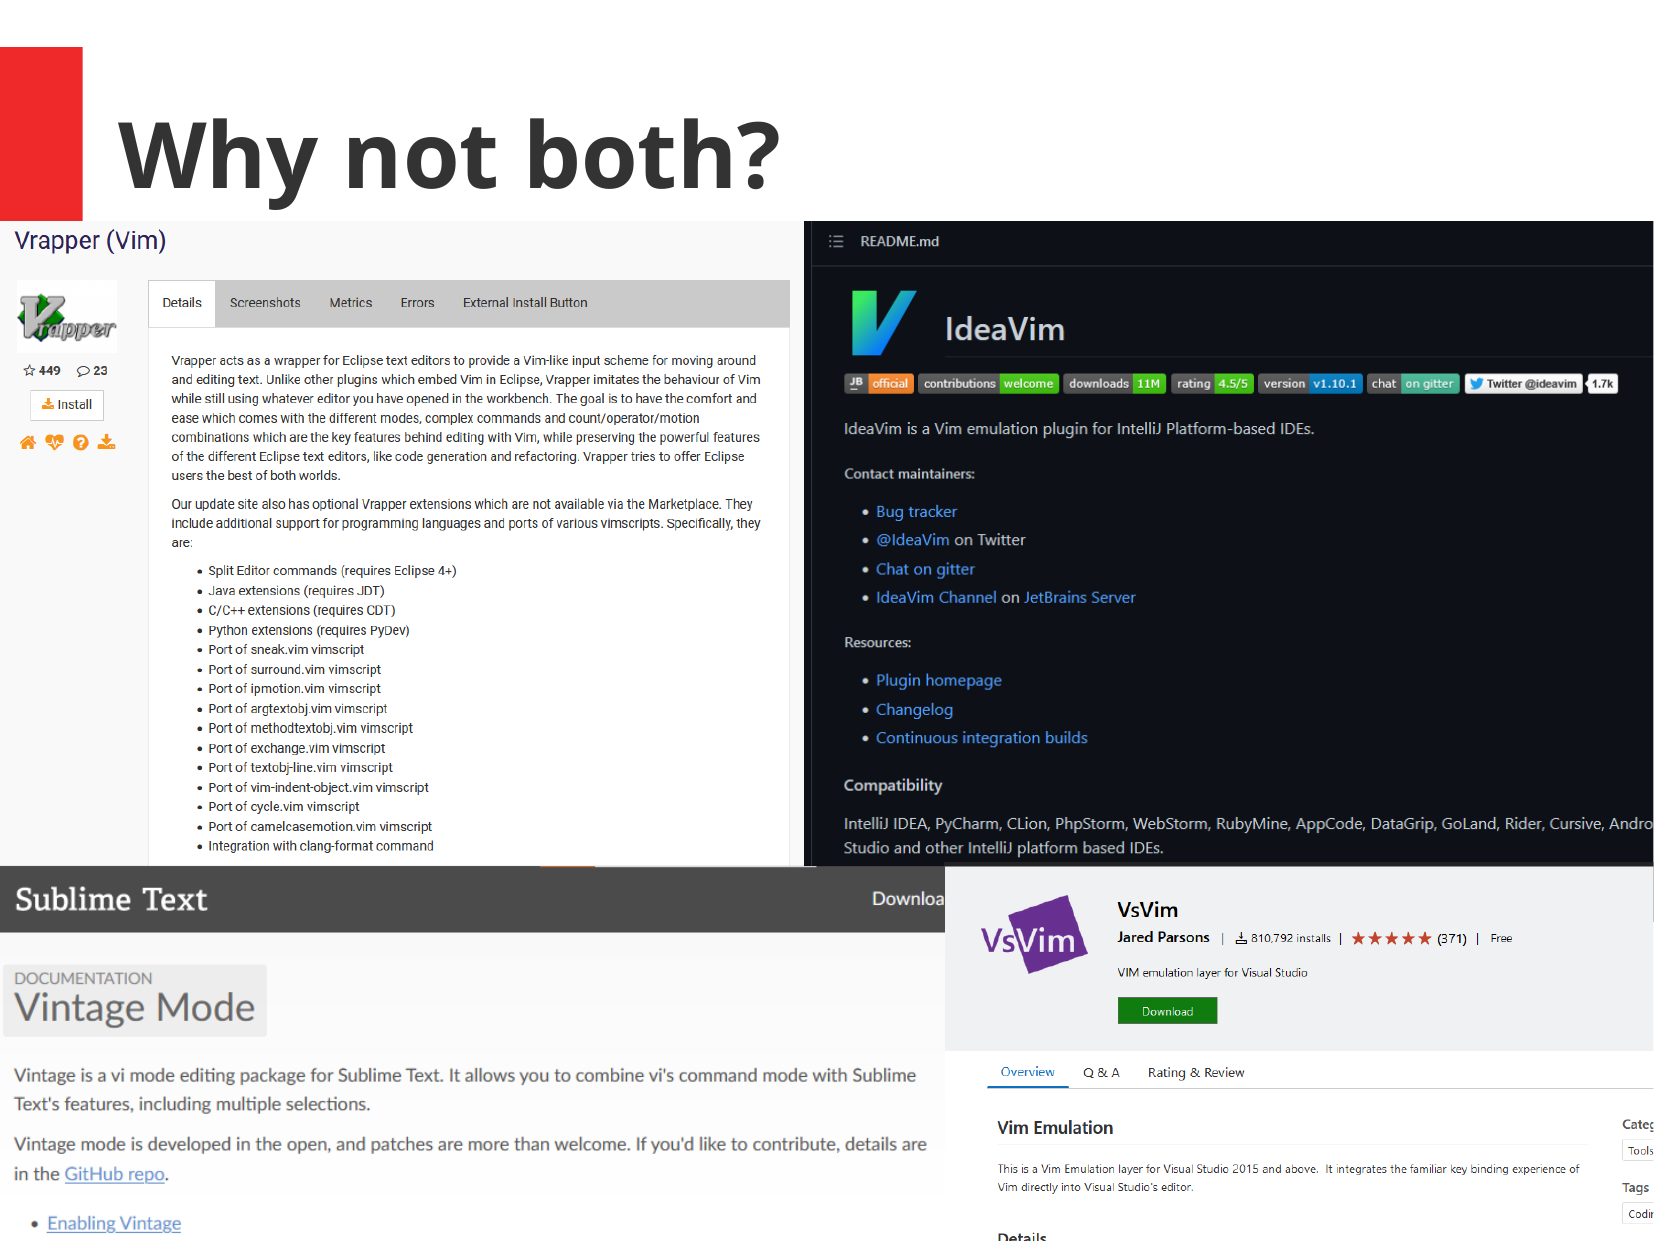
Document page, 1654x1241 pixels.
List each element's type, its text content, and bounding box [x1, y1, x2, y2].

title Why not both? [118, 49, 1571, 221]
picture [0, 221, 1654, 1241]
